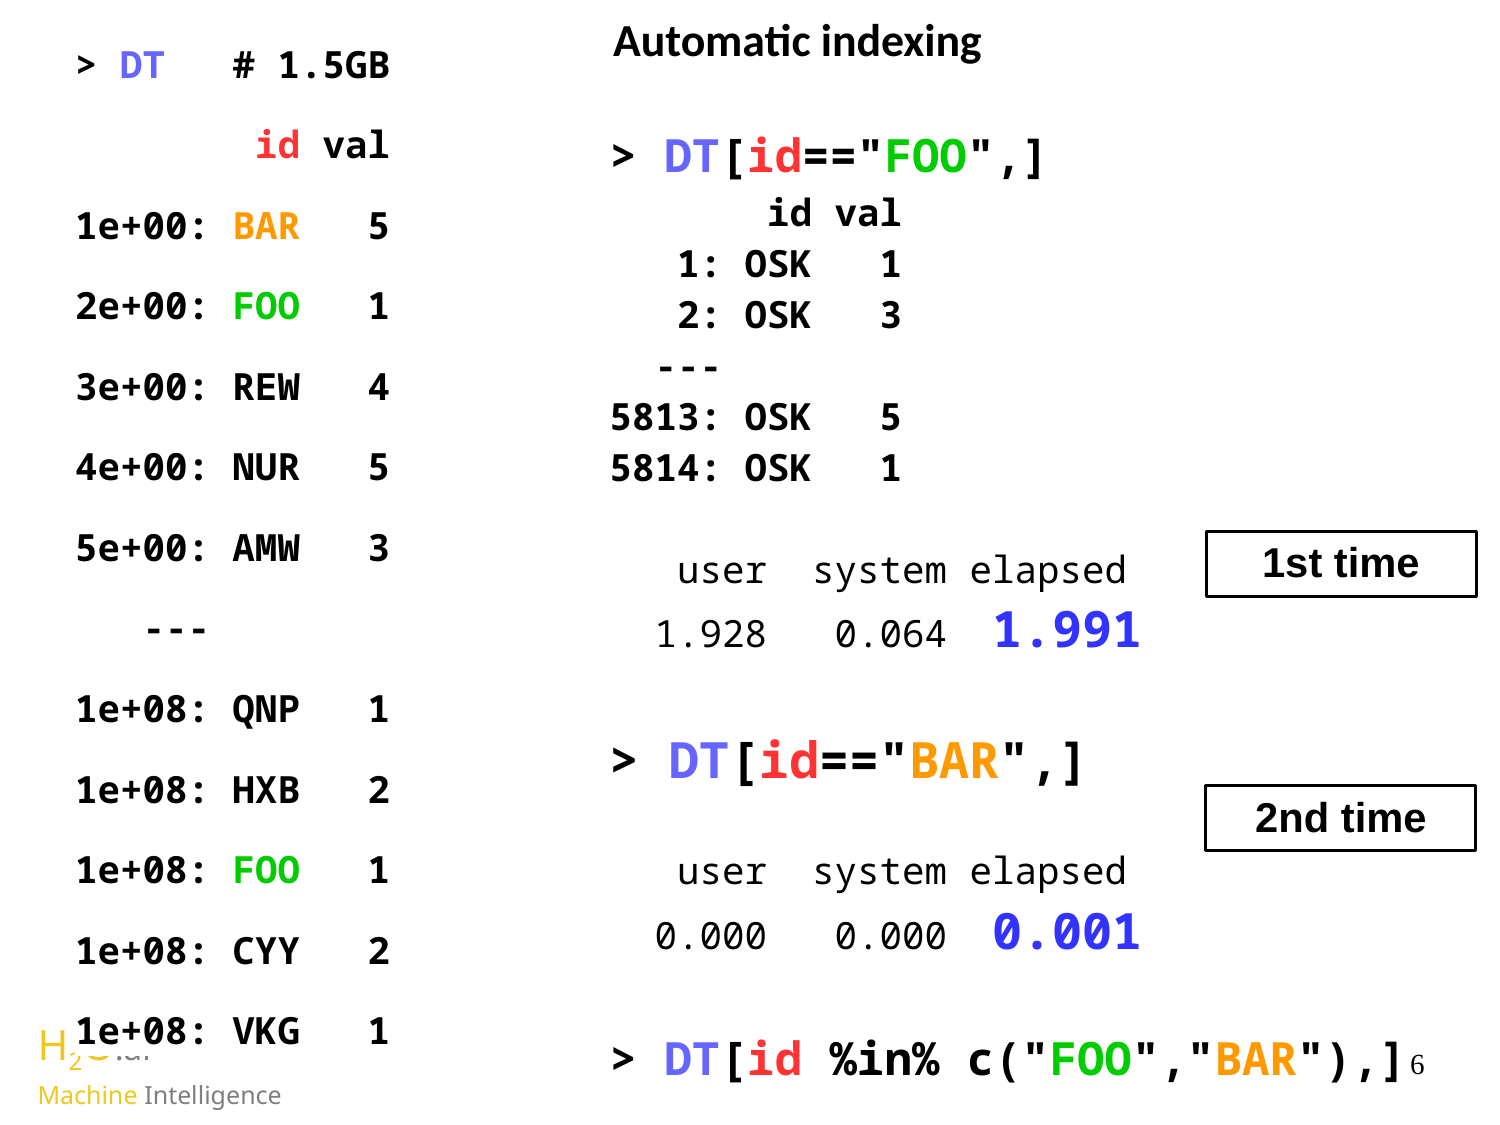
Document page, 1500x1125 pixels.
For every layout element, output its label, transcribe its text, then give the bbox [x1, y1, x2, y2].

list > DT # 1.5GB id val 1e+00: BAR 5 2e+00: FOO 1 3e+00: REW 4 4e+00: NUR 5 5e+00: AMW 3 --- 1e+08: QNP 1 1e+08: HXB 2 1e+08: FOO 1 1e+08: CYY 2 1e+08: VKG 1 [75, 38, 496, 901]
text_box 2nd time [1205, 785, 1476, 851]
text_box 1st time [1206, 531, 1477, 597]
text_box > DT[id=="FOO",] id val 1: OSK 1 2: OSK 3 --- 5813: OSK 5 5814: OSK 1 user system elapsed 1.928 0.064 1.991 > DT[id=="BAR",] user system elapsed 0.000 0.000 0.001 > DT[id %in% c("FOO","BAR"),] user system elapsed 0.000 0.000 0.001 [594, 116, 1461, 1125]
text_box Automatic indexing [598, 15, 1189, 137]
